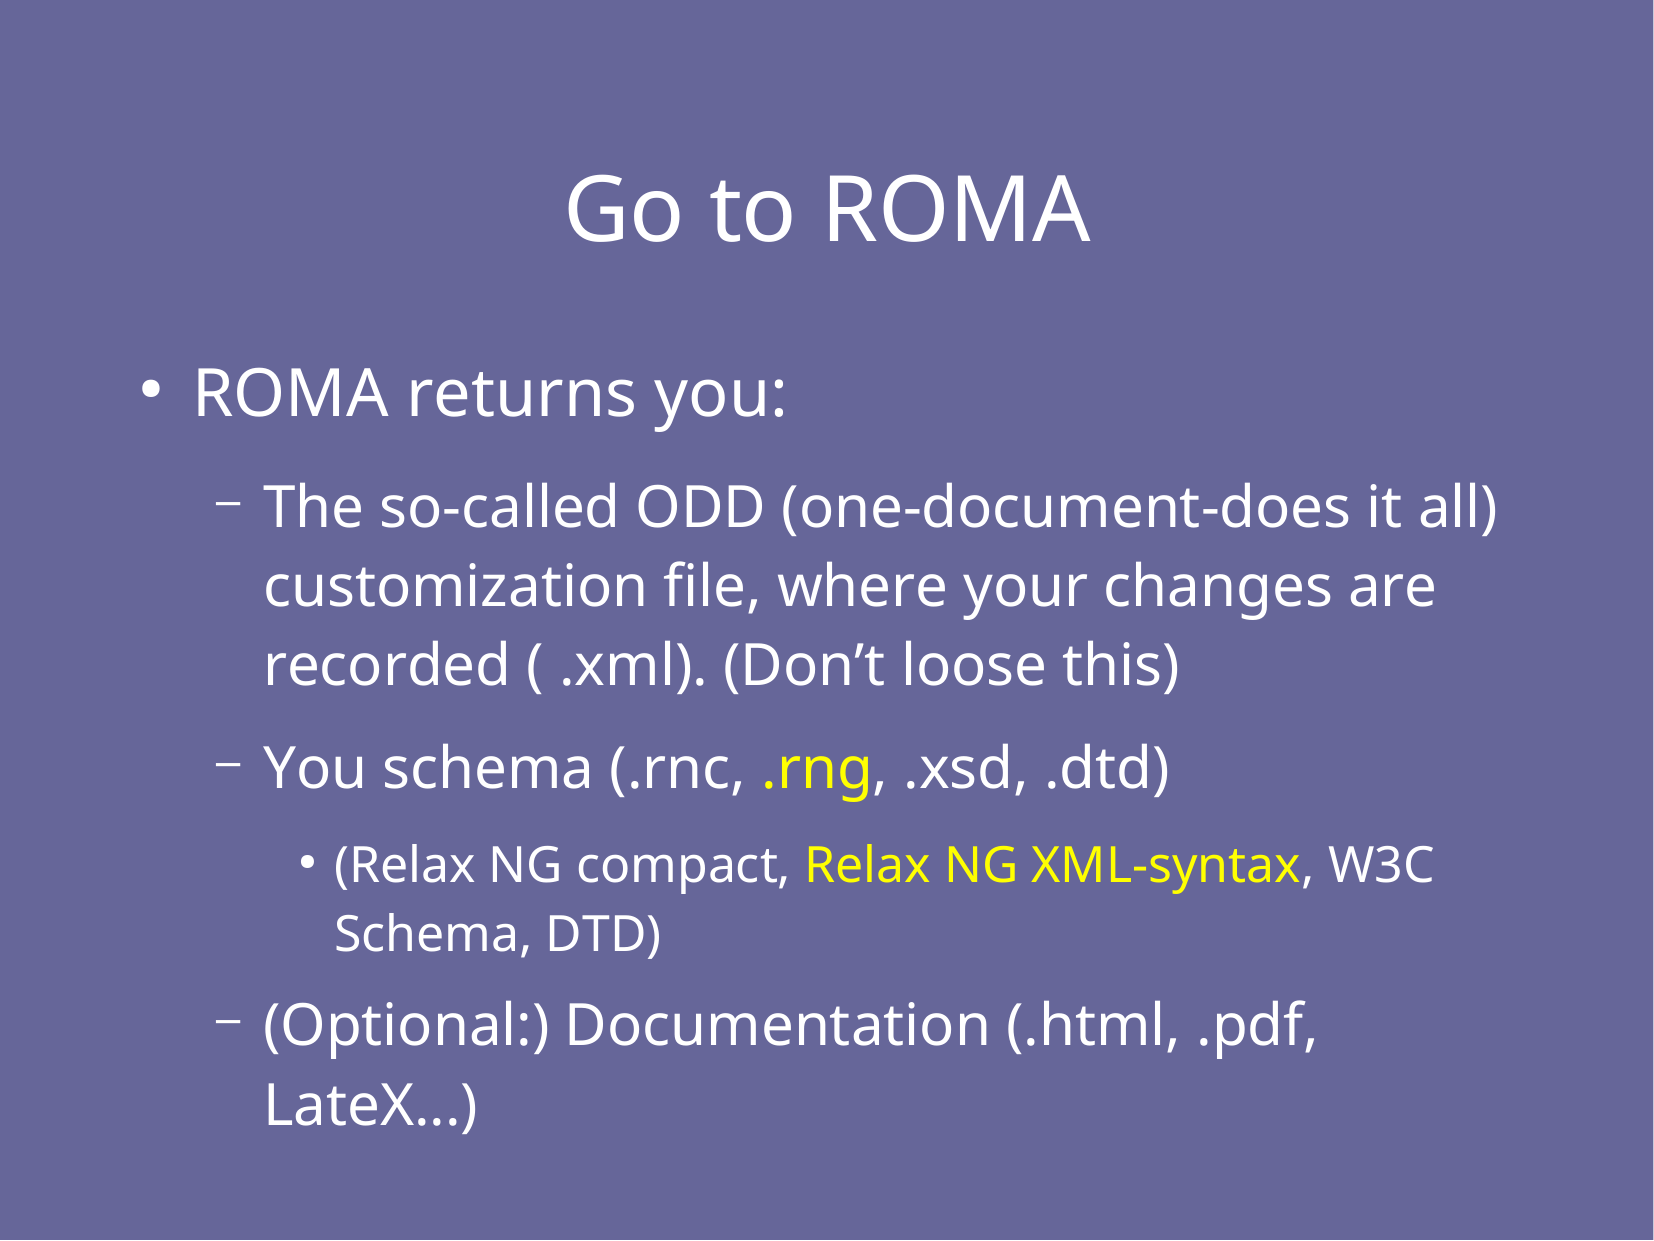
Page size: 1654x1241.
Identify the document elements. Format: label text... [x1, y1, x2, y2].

list ROMA returns you: The so-called ODD (one-document-does it all) customization file, where your changes are recorded ( .xml). (Don’t loose this) You schema (.rnc, .rng, .xsd, .dtd) (Relax NG compact, Relax NG XML-syntax, W3C Schema, DTD) (Optional:) Documentation (.html, .pdf, LateX...) [121, 344, 1534, 1127]
title Go to ROMA [121, 102, 1534, 310]
